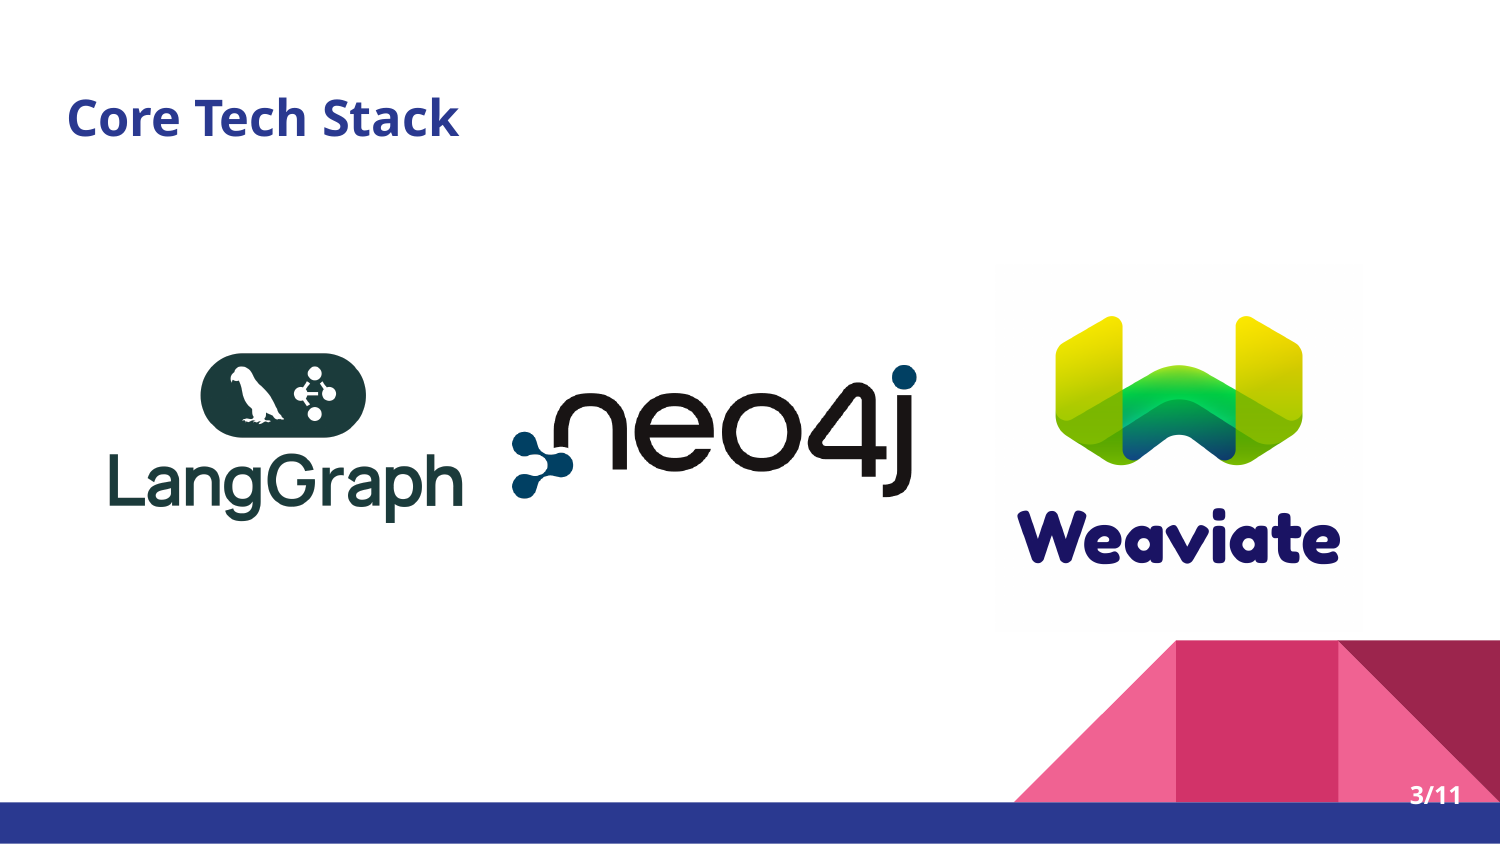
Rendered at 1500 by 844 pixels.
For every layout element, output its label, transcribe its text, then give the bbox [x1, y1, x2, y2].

picture [81, 231, 965, 640]
picture [995, 264, 1363, 632]
slide_number 3/11 [1387, 762, 1478, 828]
title Core Tech Stack [51, 67, 1449, 167]
